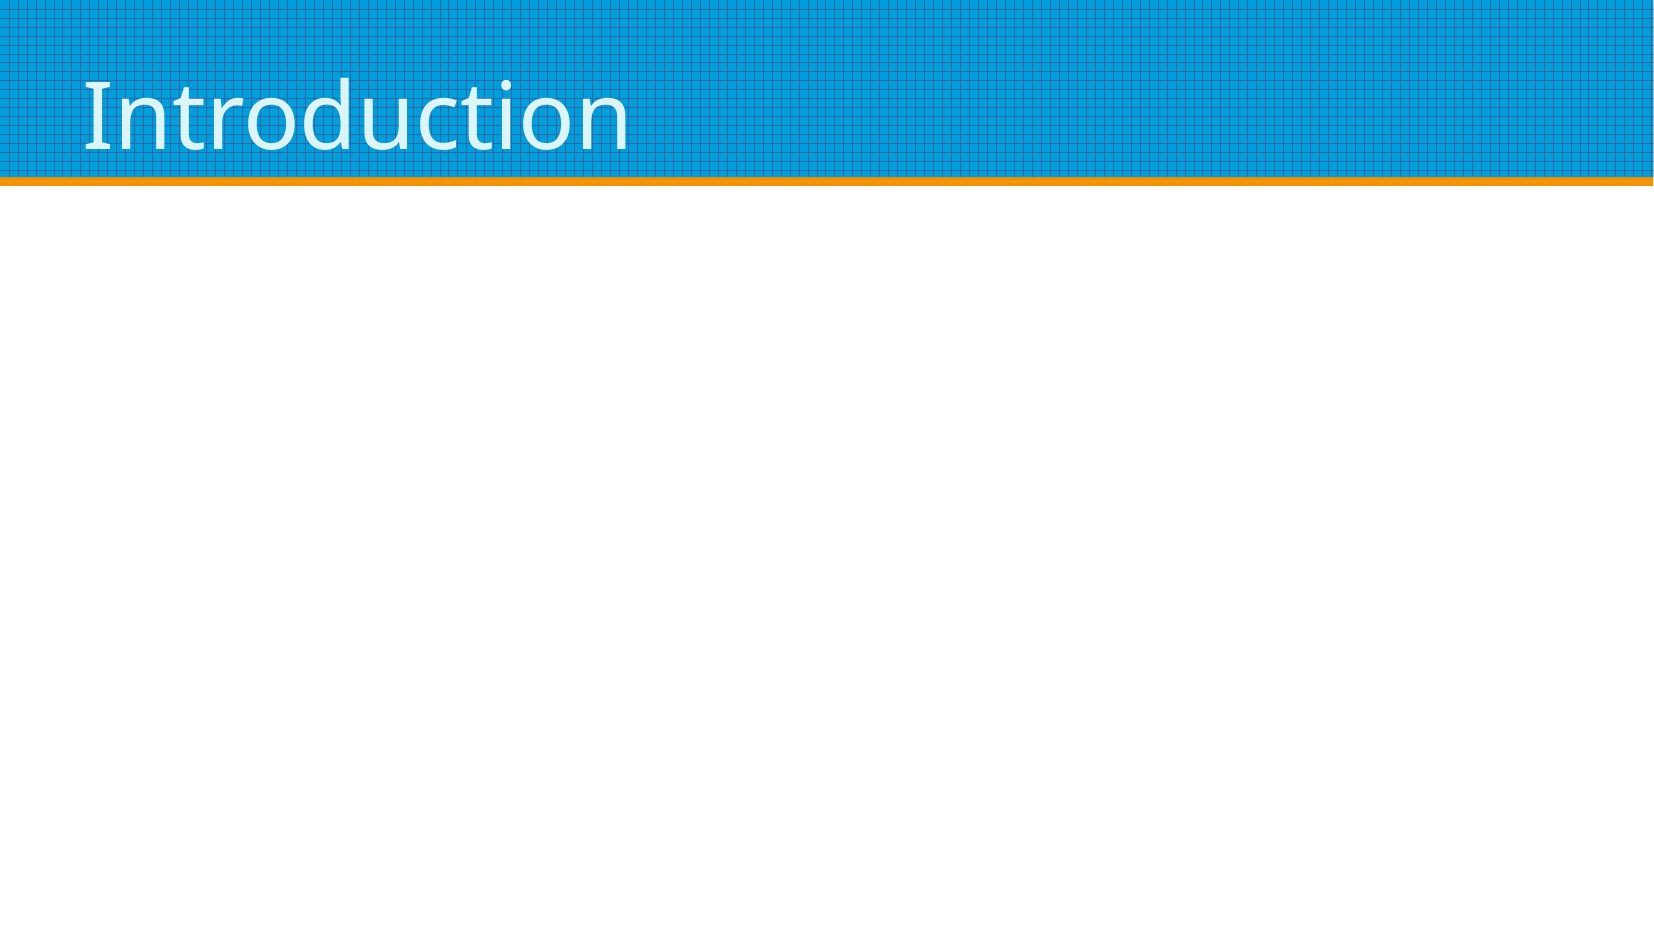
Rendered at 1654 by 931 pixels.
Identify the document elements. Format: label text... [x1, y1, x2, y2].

title Introduction [82, 14, 1571, 178]
